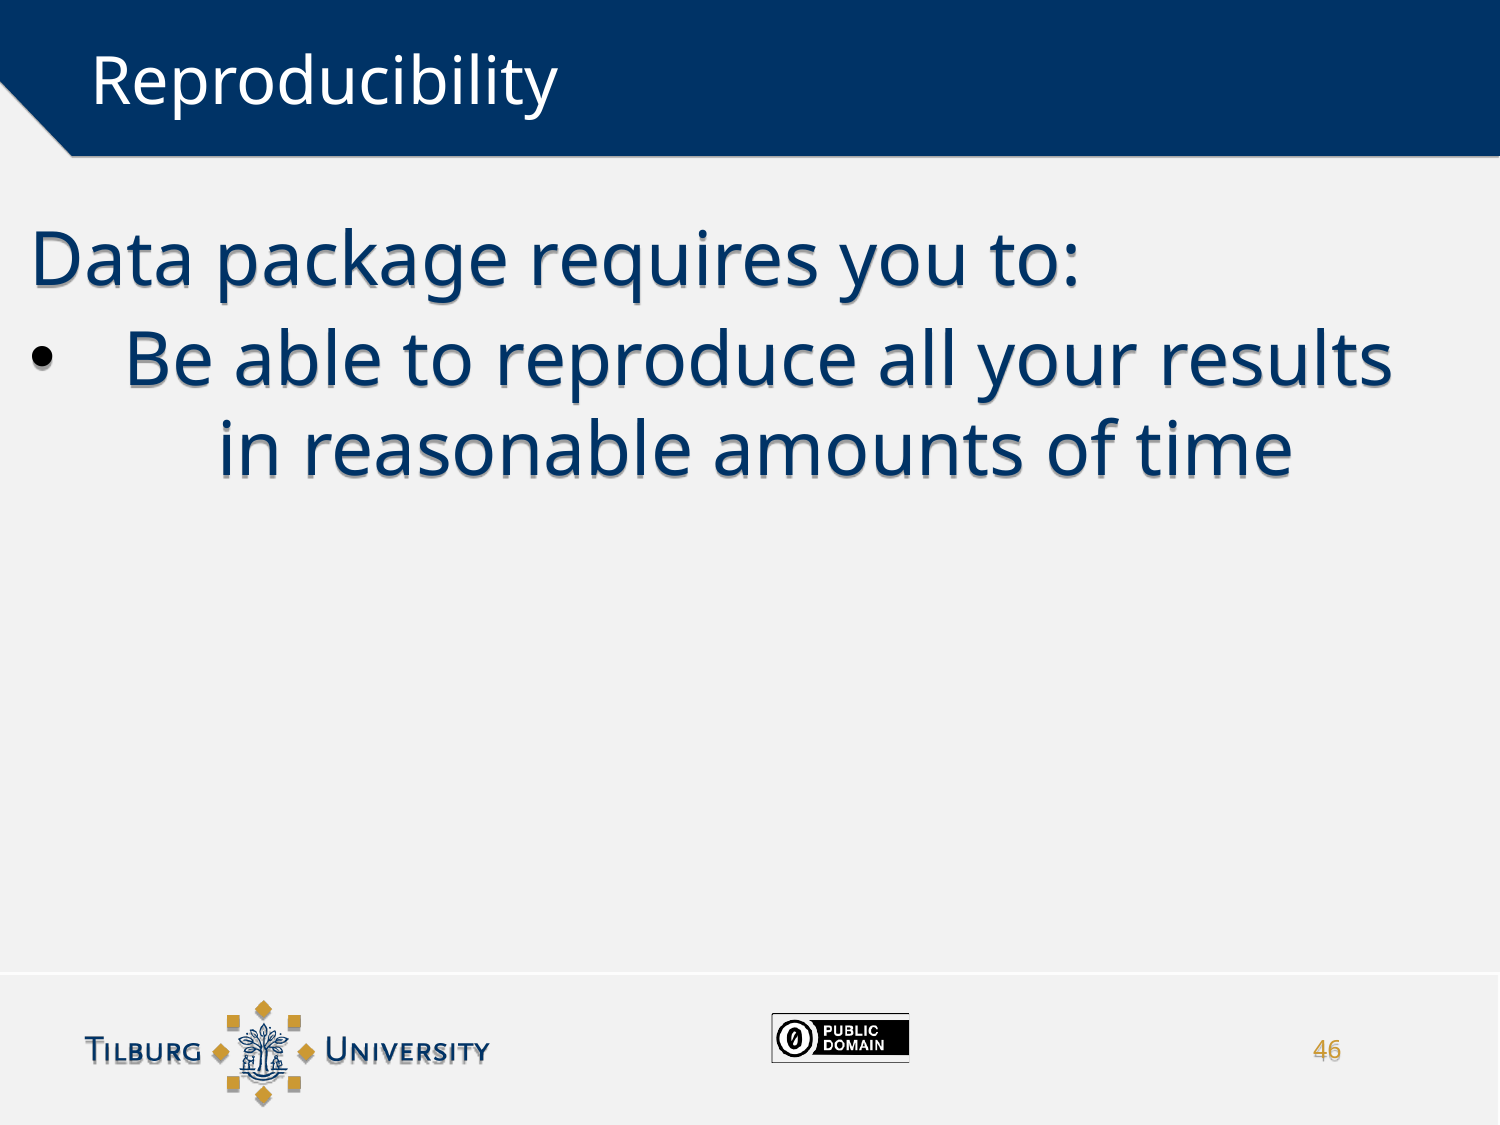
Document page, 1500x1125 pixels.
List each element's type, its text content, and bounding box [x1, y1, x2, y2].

text_box Data package requires you to: Be able to reproduce all your results in reasonable amounts of time [14, 202, 1450, 971]
title Reproducibility [75, 0, 1426, 156]
text_box [772, 1014, 909, 1062]
text_box [1298, 1026, 1426, 1087]
